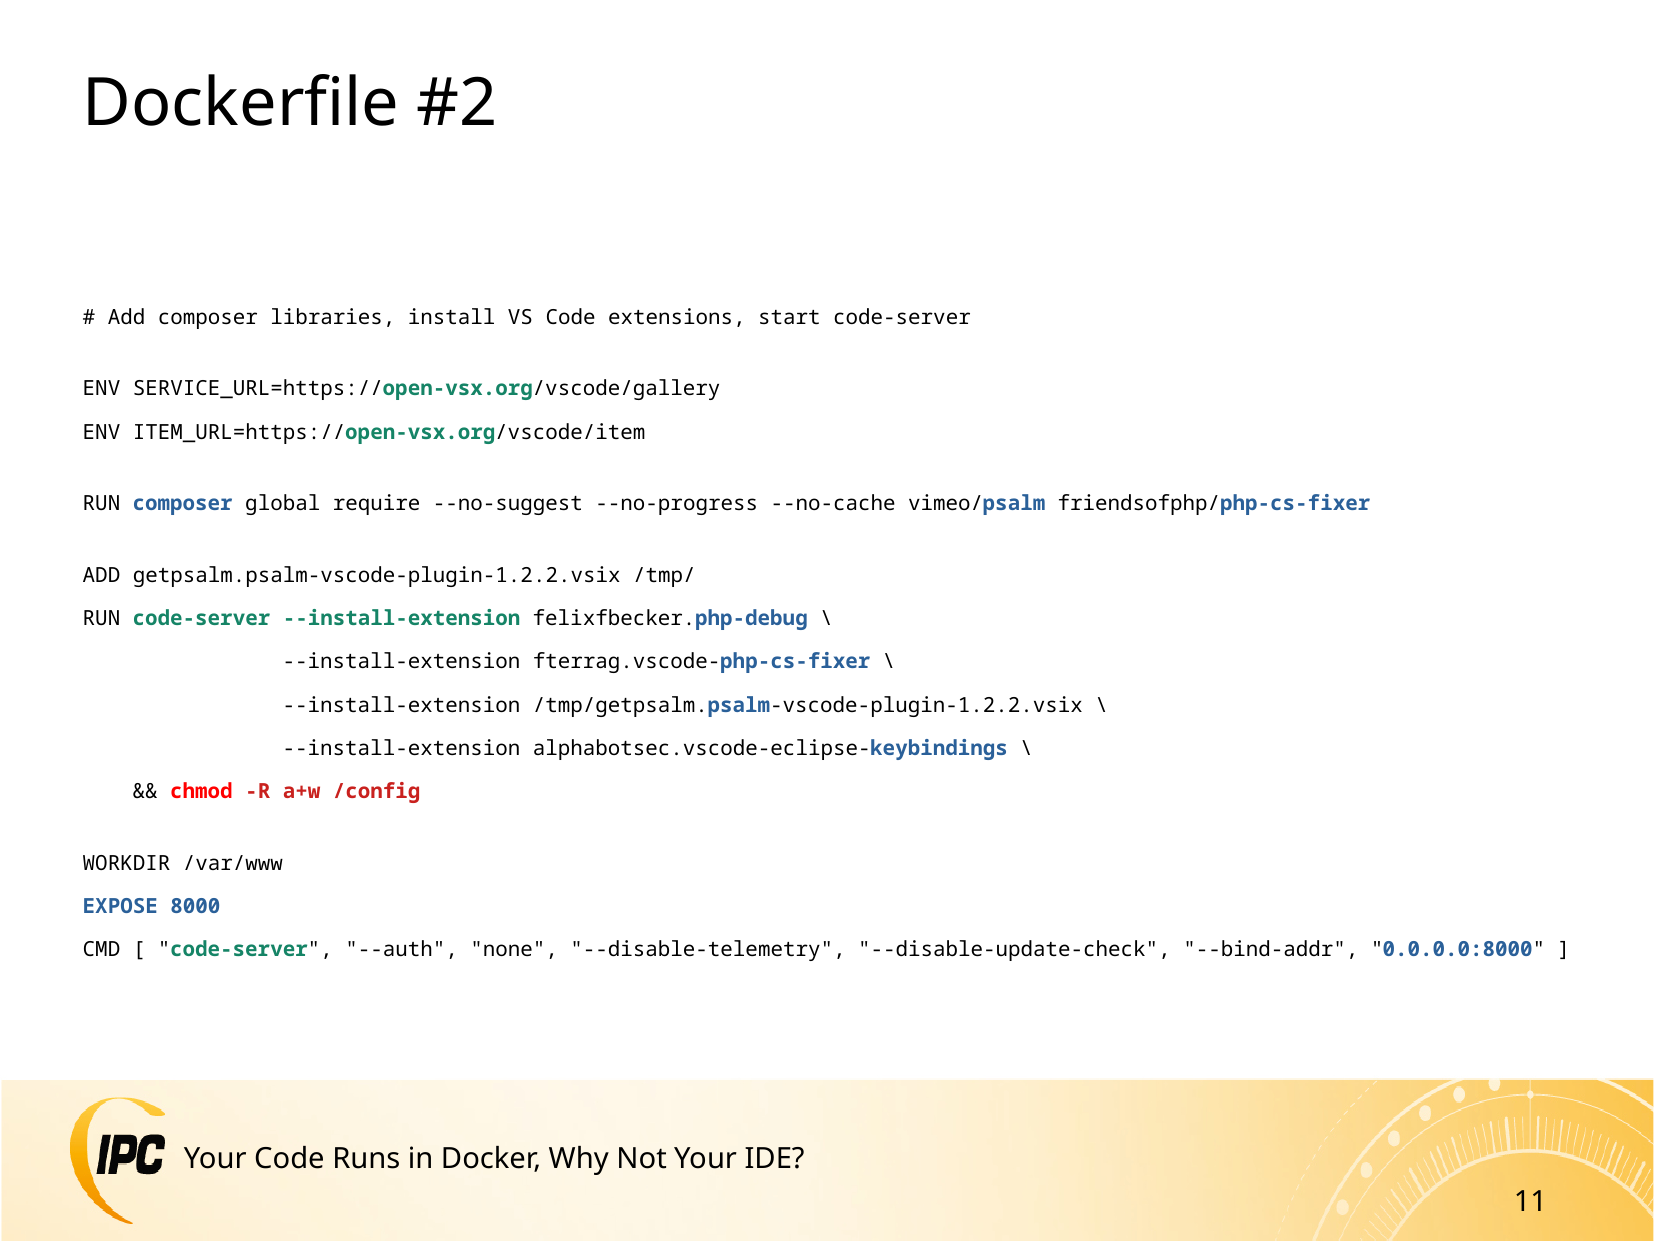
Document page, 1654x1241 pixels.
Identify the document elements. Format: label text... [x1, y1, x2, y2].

title Dockerfile #2 [82, 3, 1571, 196]
list # Add composer libraries, install VS Code extensions, start code-server ENV SERVICE_URL=https://open-vsx.org/vscode/gallery ENV ITEM_URL=https://open-vsx.org/vscode/item RUN composer global require --no-suggest --no-progress --no-cache vimeo/psalm friendsofphp/php-cs-fixer ADD getpsalm.psalm-vscode-plugin-1.2.2.vsix /tmp/ RUN code-server --install-extension felixfbecker.php-debug \ --install-extension fterrag.vscode-php-cs-fixer \ --install-extension /tmp/getpsalm.psalm-vscode-plugin-1.2.2.vsix \ --install-extension alphabotsec.vscode-eclipse-keybindings \ && chmod -R a+w /config WORKDIR /var/www EXPOSE 8000 CMD [ "code-server", "--auth", "none", "--disable-telemetry", "--disable-update-check", "--bind-addr", "0.0.0.0:8000" ] [82, 302, 1571, 955]
picture [0, 0, 1654, 1241]
